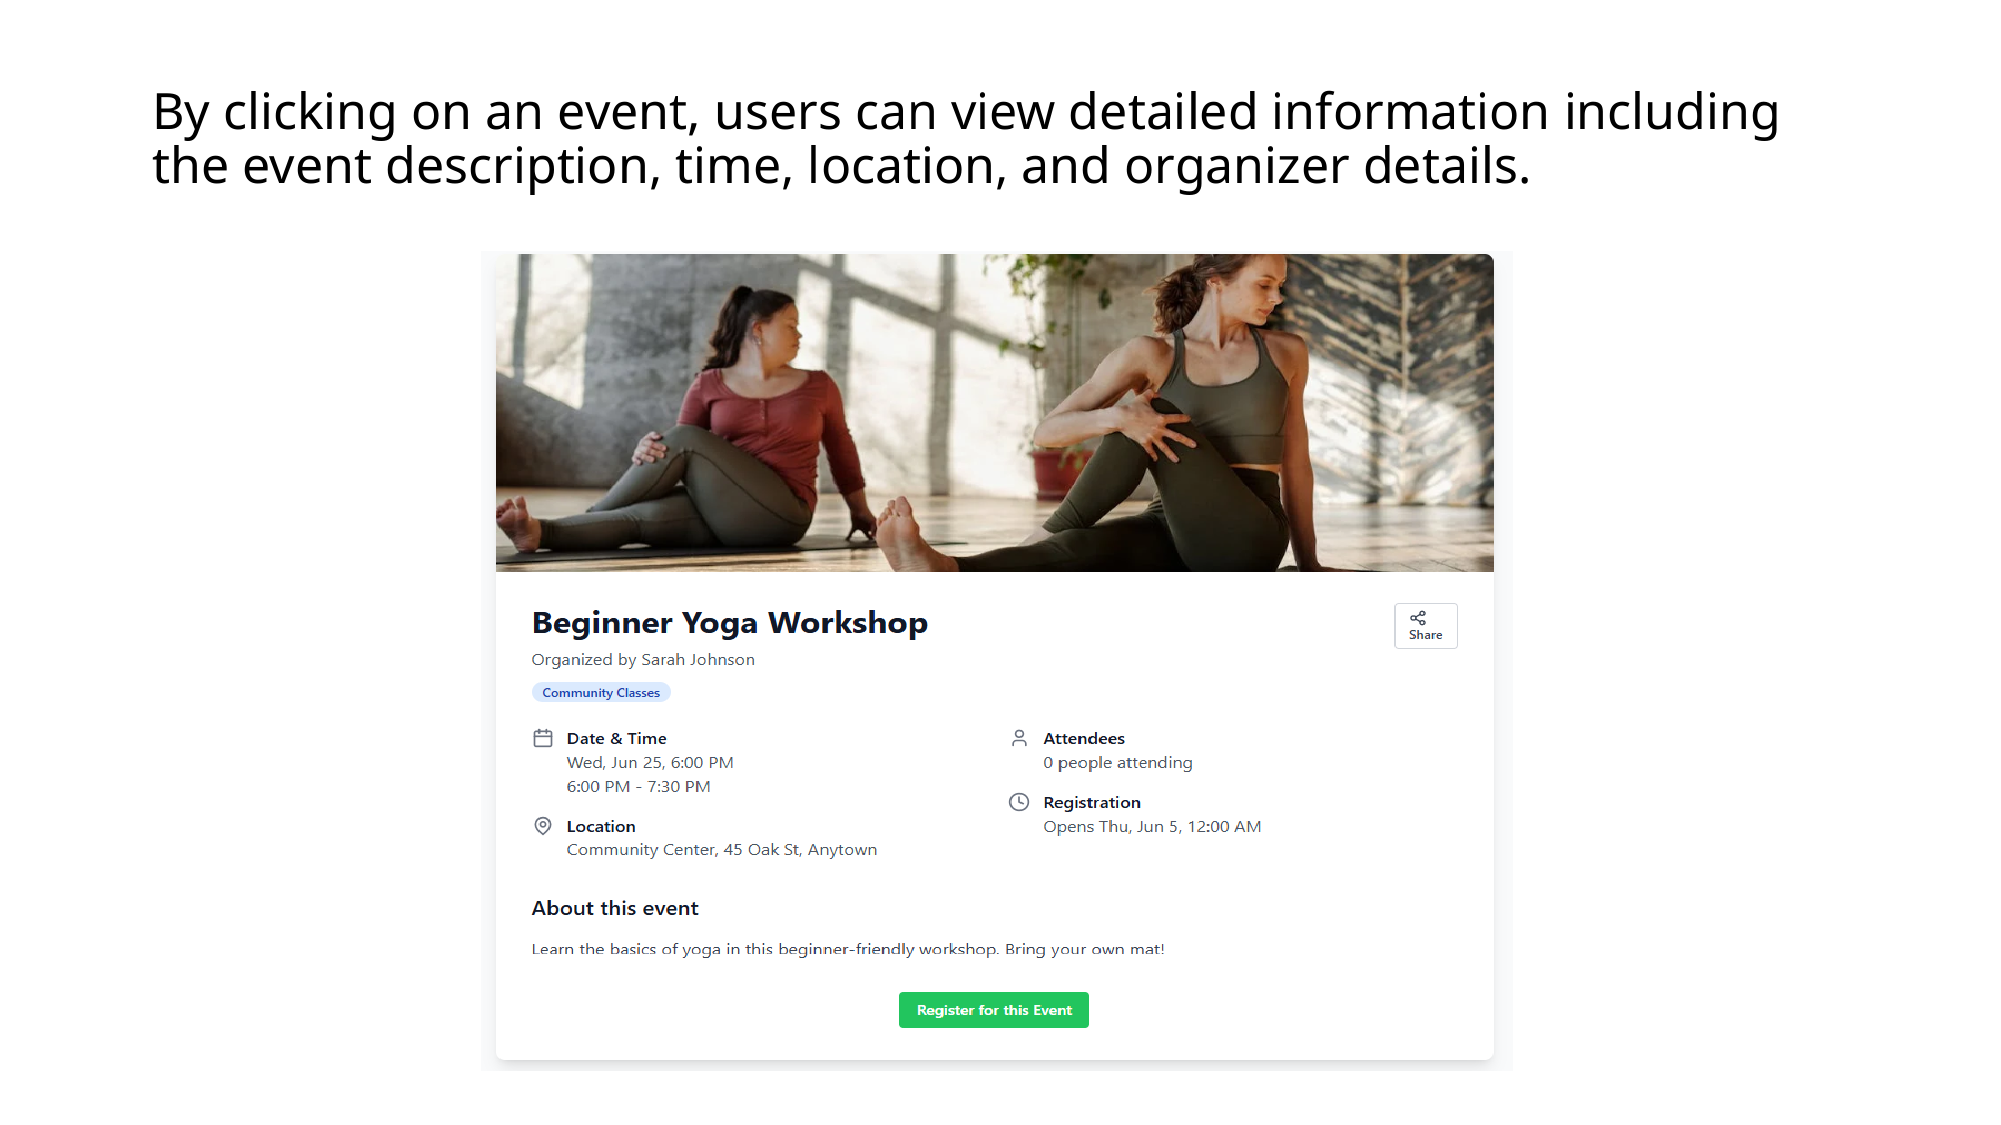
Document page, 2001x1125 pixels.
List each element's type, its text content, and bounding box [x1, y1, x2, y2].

picture [481, 251, 1513, 1071]
title By clicking on an event, users can view detailed information including the event description, time, location, and organizer details. [137, 0, 1863, 281]
